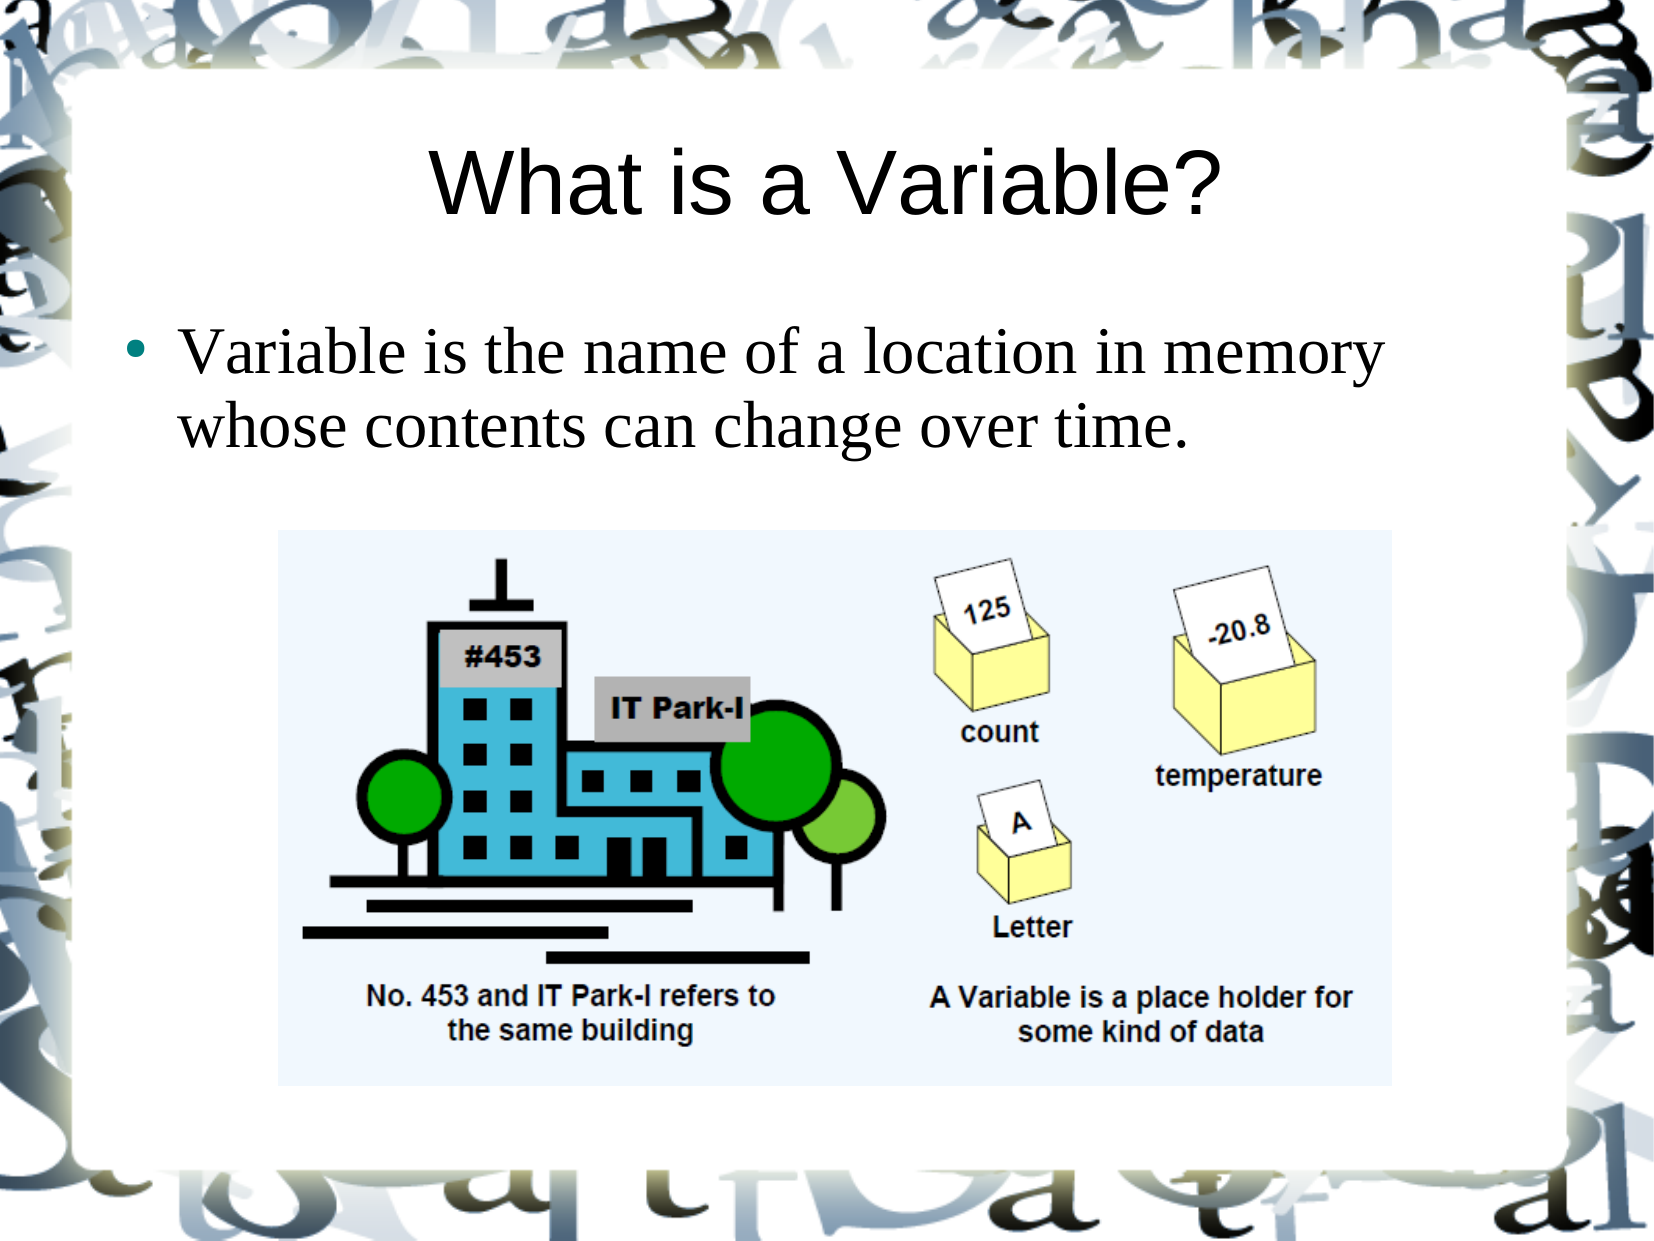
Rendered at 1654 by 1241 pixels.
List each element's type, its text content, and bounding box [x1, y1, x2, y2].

list Variable is the name of a location in memory whose contents can change over time. [106, 313, 1530, 1118]
title What is a Variable? [82, 78, 1571, 287]
picture [0, 0, 1654, 1241]
